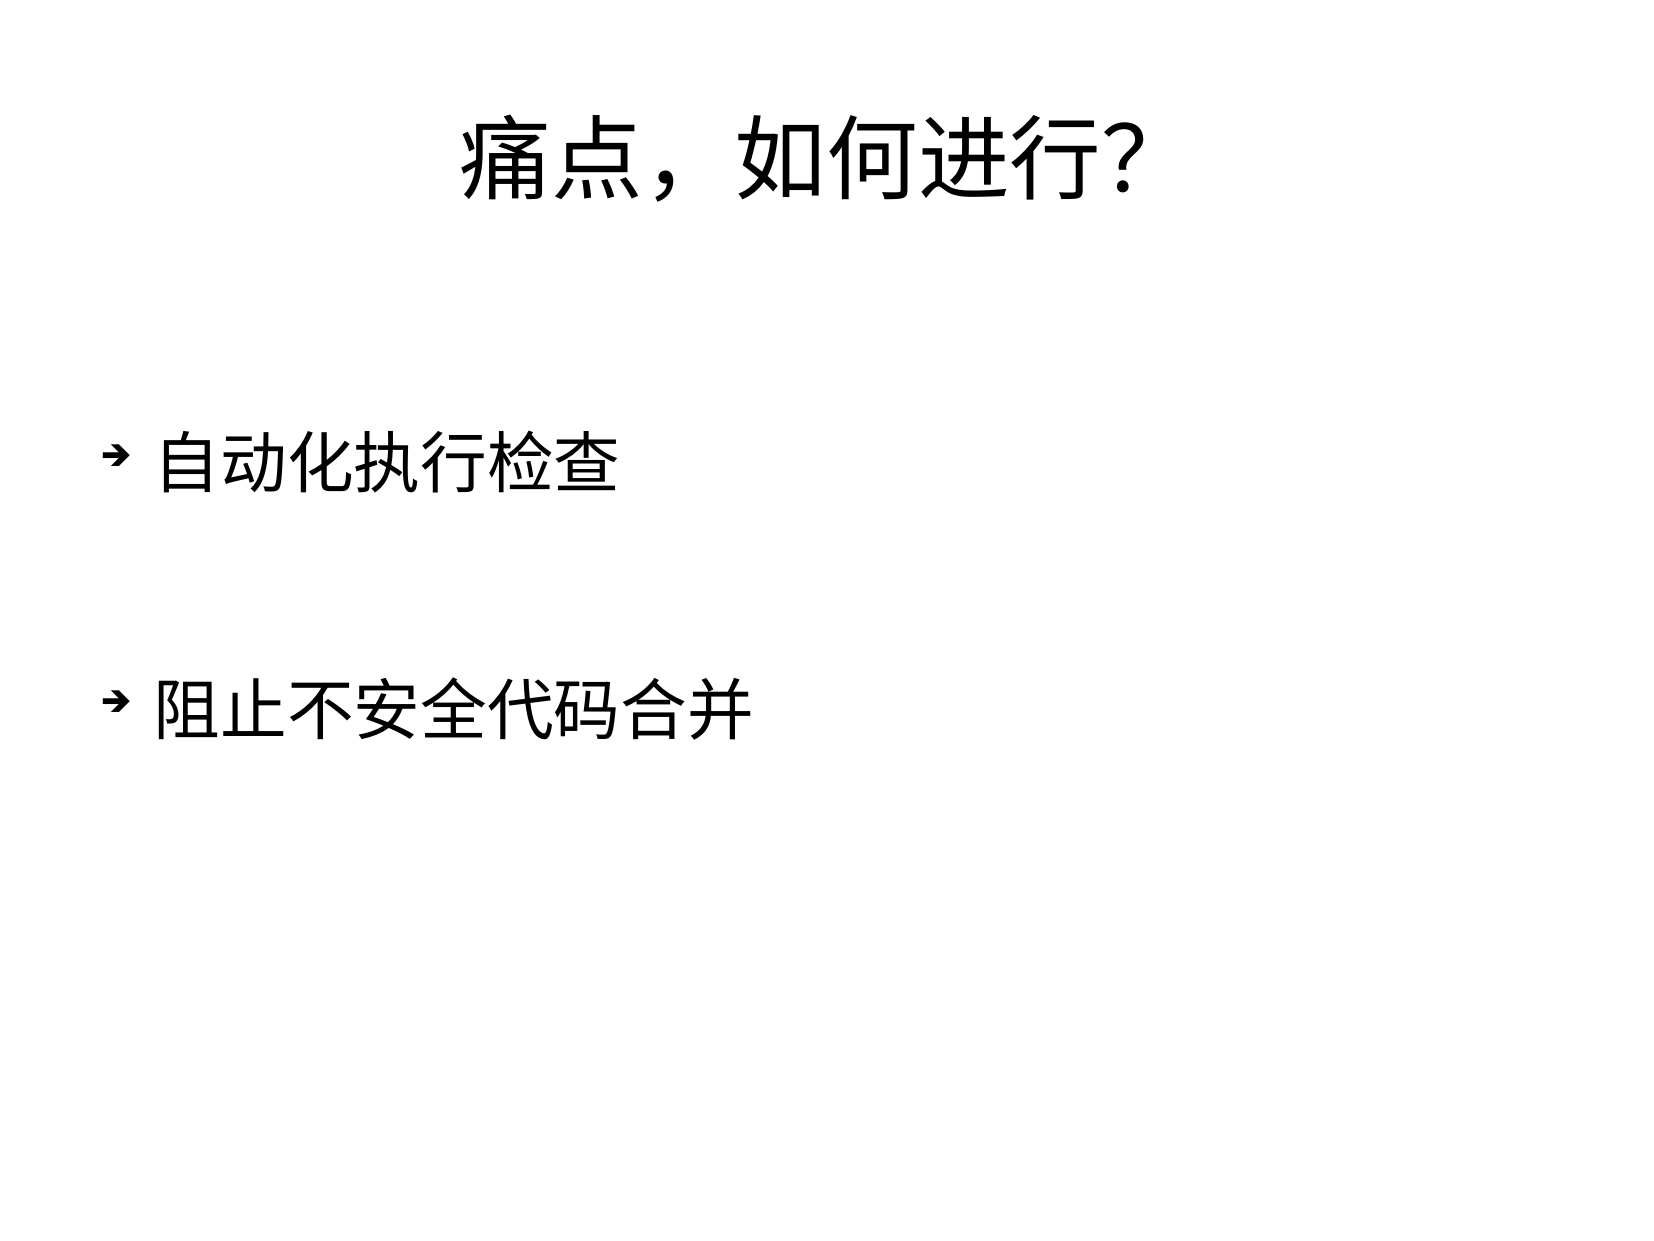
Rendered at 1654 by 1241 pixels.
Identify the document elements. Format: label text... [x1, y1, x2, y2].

title 痛点，如何进行？ [82, 49, 1571, 257]
list 自动化执行检查 阻止不安全代码合并 [82, 290, 1571, 1010]
